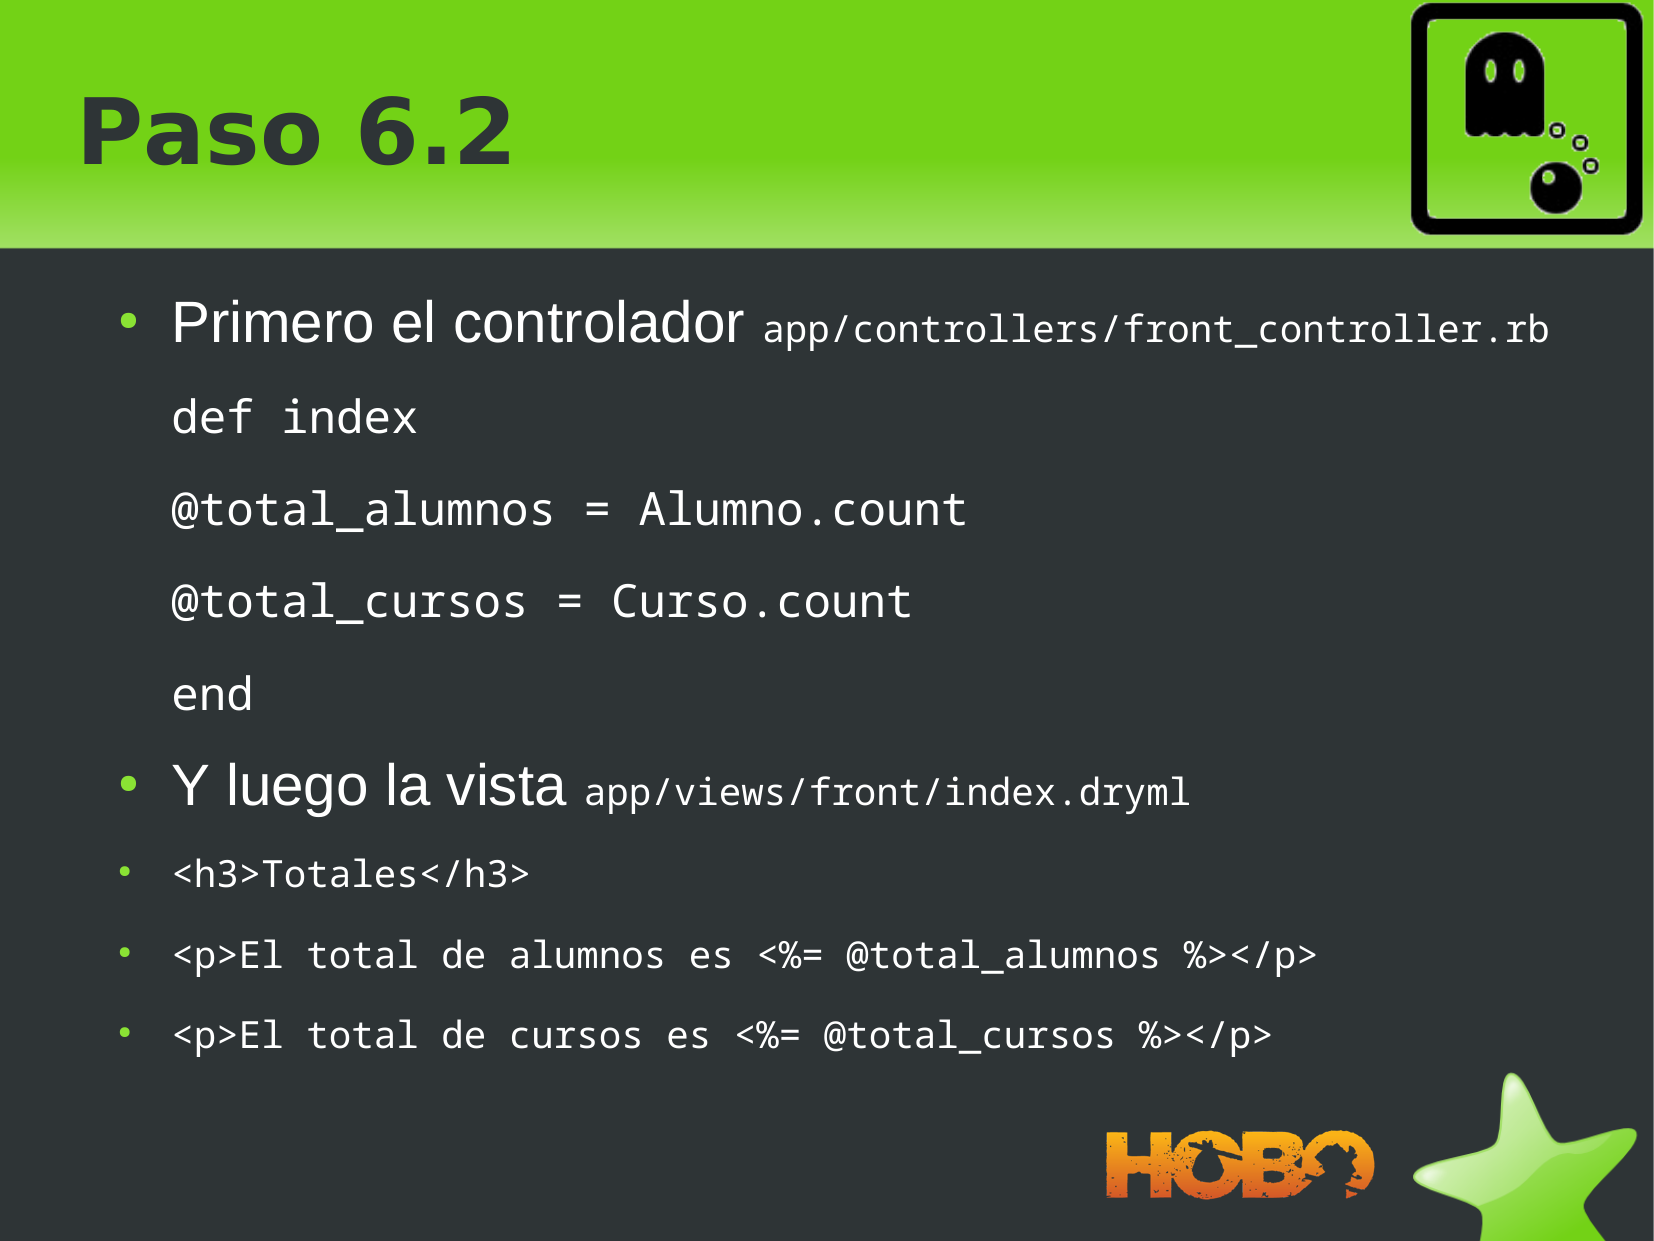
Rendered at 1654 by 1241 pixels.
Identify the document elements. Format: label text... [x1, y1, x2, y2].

picture [0, 0, 1654, 1241]
list Primero el controlador app/controllers/front_controller.rb def index @total_alumnos = Alumno.count @total_cursos = Curso.count end Y luego la vista app/views/front/index.dryml <h3>Totales</h3> <p>El total de alumnos es <%= @total_alumnos %></p> <p>El total de cursos es <%= @total_cursos %></p> [82, 290, 1571, 1109]
title Paso 6.2 [76, 29, 1565, 237]
